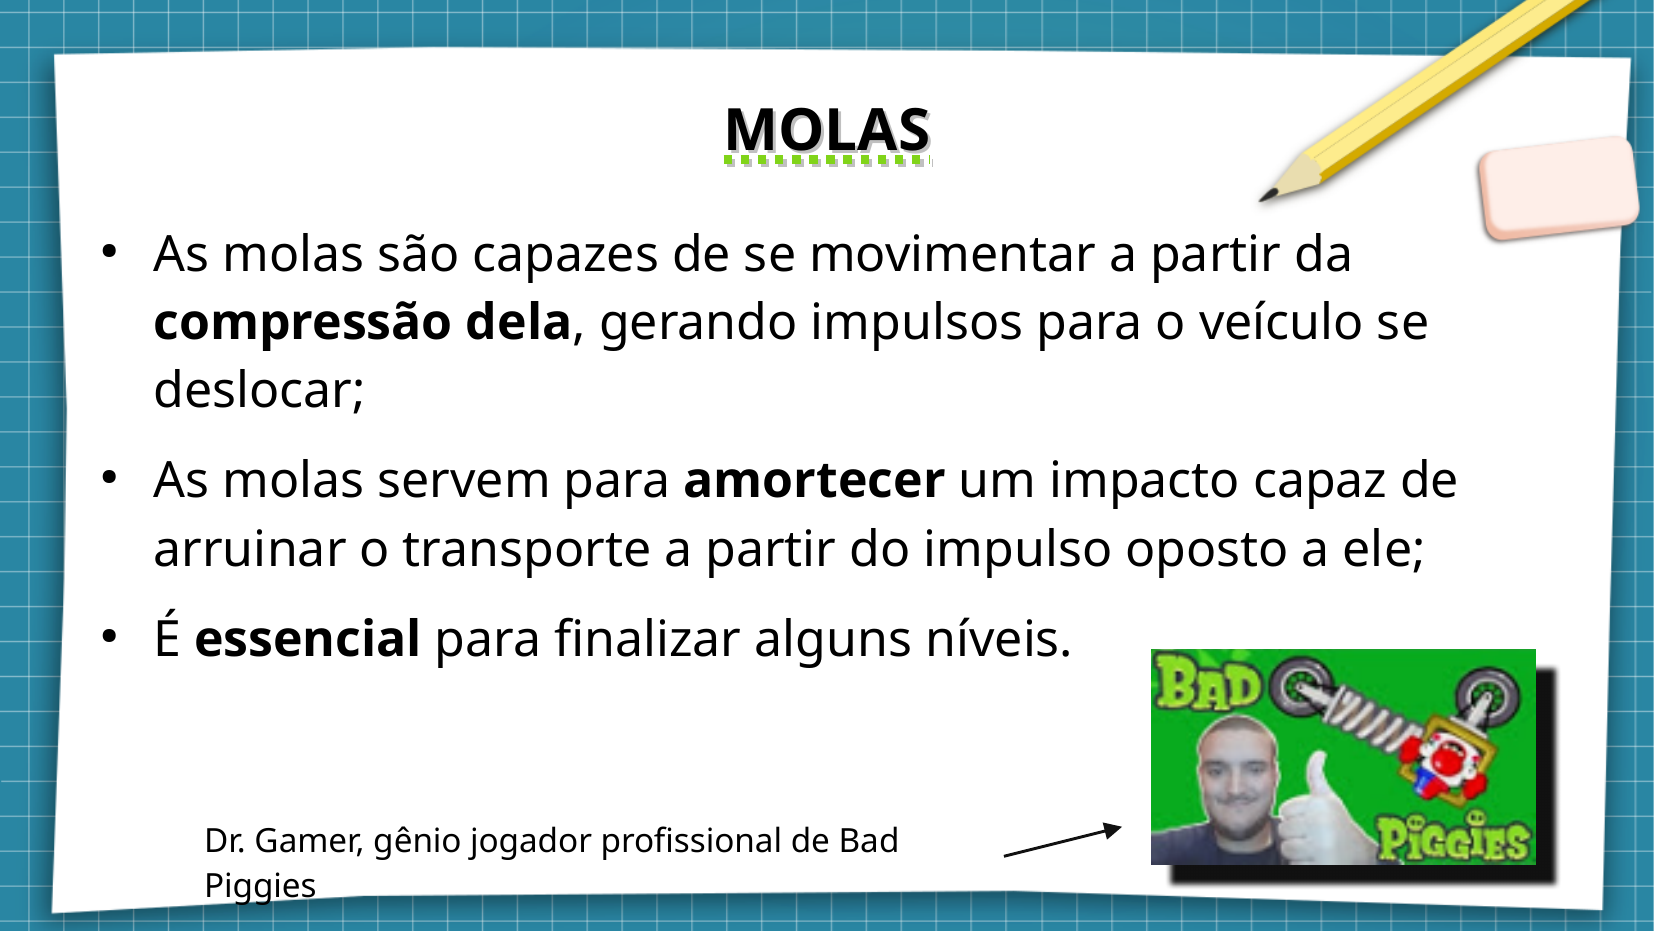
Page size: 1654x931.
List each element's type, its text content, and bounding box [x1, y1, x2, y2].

text_box Dr. Gamer, gênio jogador profissional de Bad Piggies [204, 817, 1004, 886]
list As molas são capazes de se movimentar a partir da compressão dela, gerando impulsos para o veículo se deslocar; As molas servem para amortecer um impacto capaz de arruinar o transporte a partir do impulso oposto a ele; É essencial para finalizar alguns níveis. [82, 217, 1571, 827]
picture [0, 0, 1654, 931]
title Molas [82, 50, 1571, 206]
